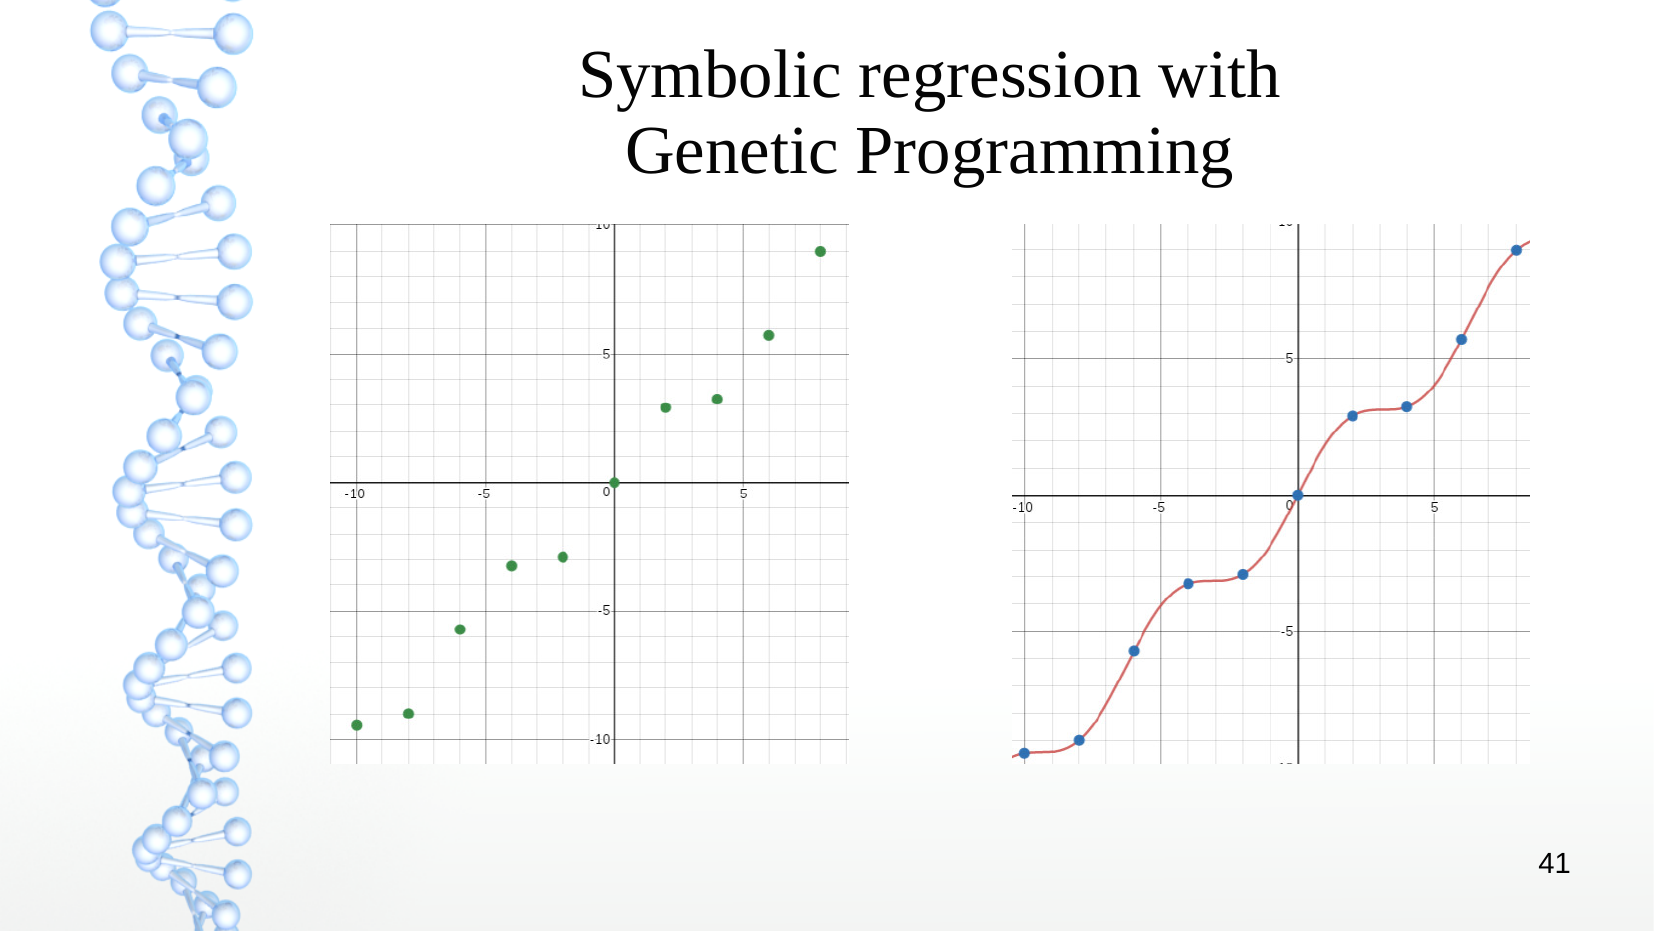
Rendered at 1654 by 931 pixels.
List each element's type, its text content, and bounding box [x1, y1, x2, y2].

title Symbolic regression with Genetic Programming [265, 35, 1595, 189]
picture [0, 0, 1654, 931]
